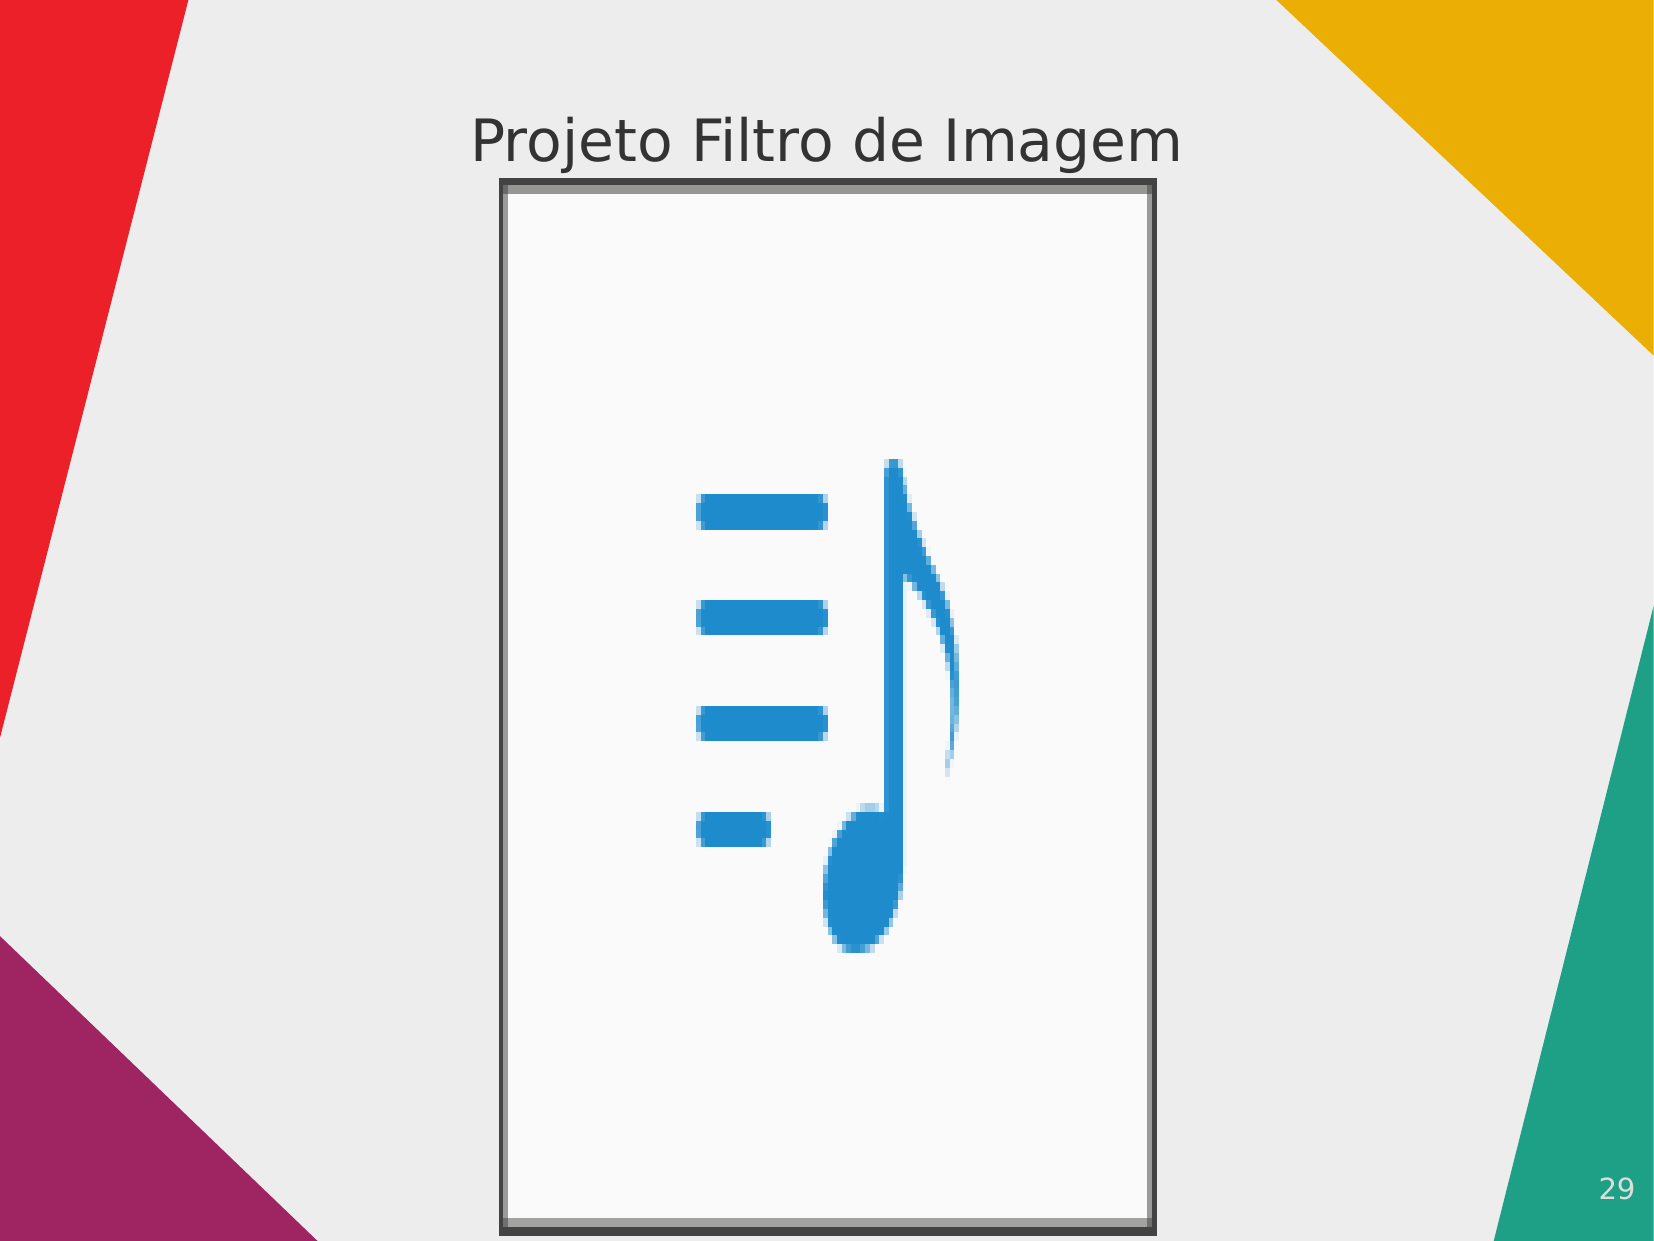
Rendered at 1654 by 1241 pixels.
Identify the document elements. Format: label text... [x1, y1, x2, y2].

title Projeto Filtro de Imagem [114, 11, 1539, 271]
text_box [498, 177, 1158, 1237]
